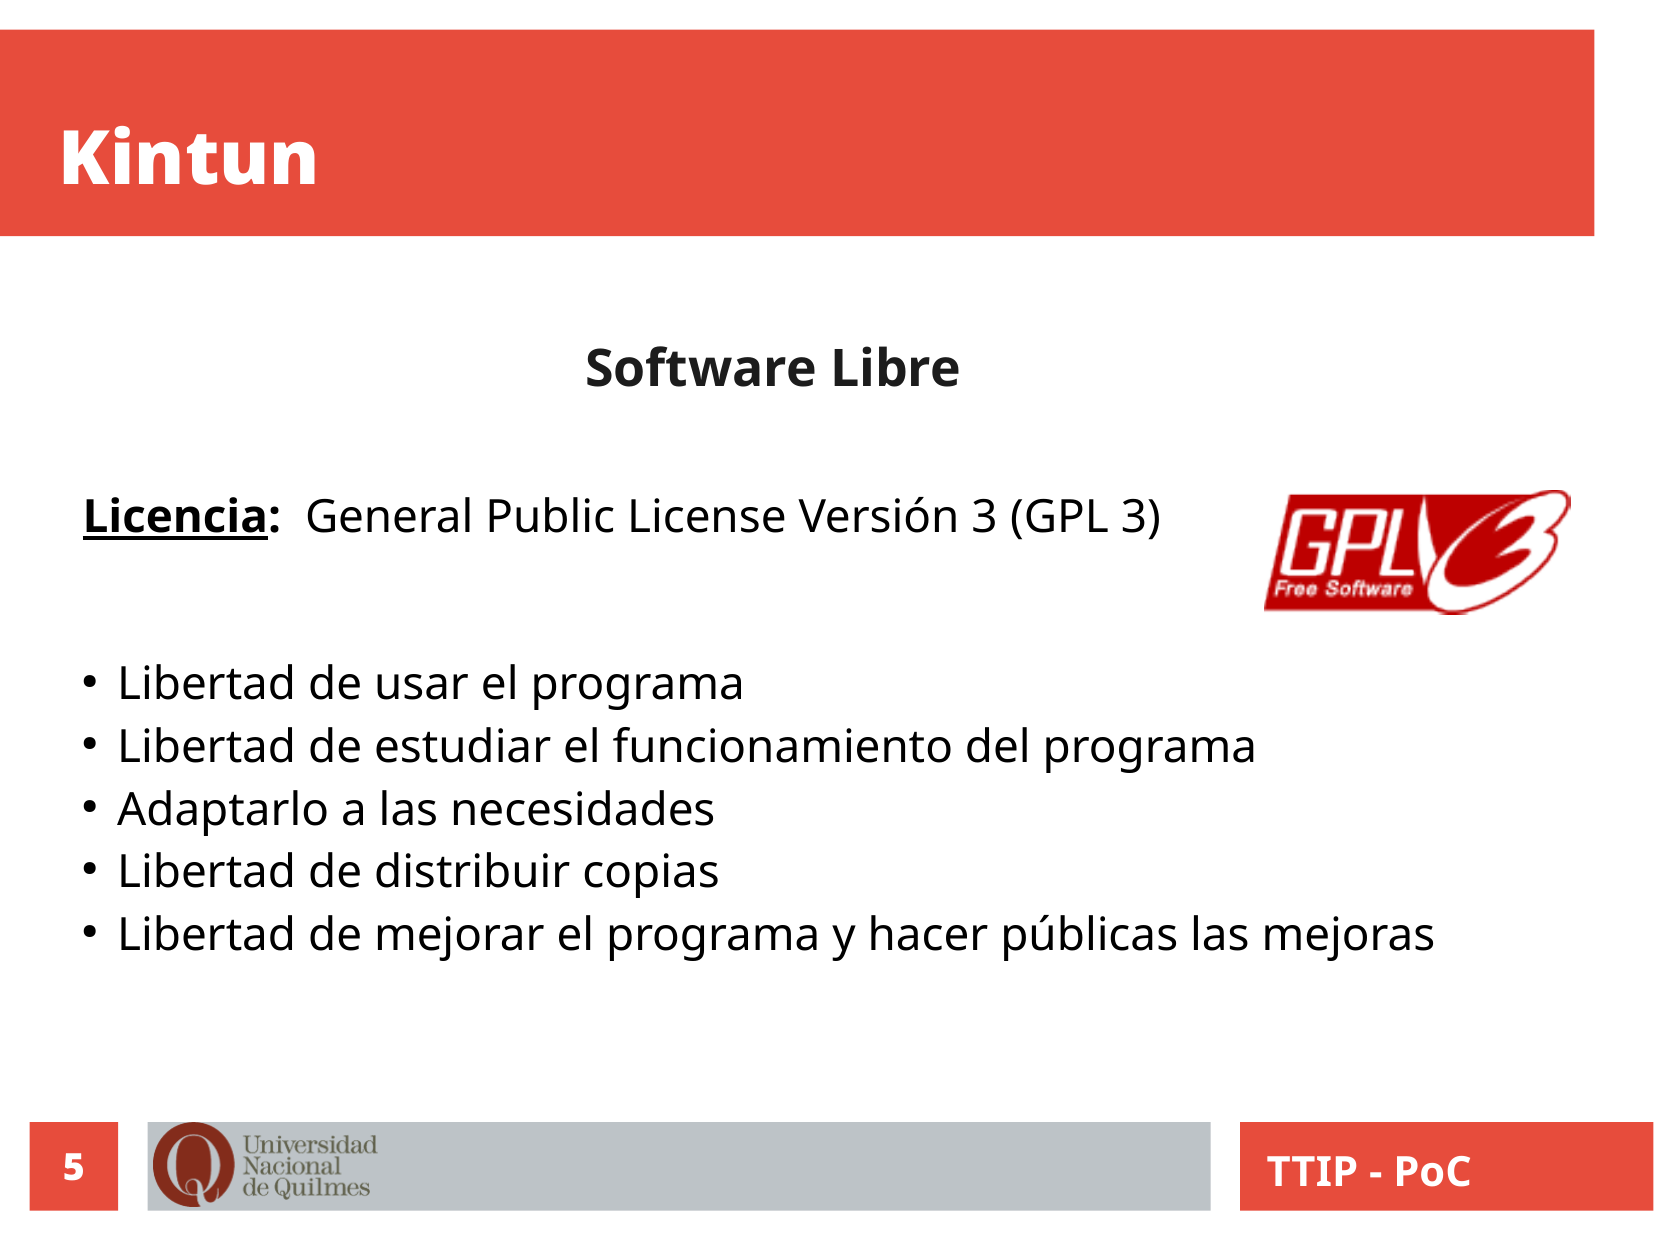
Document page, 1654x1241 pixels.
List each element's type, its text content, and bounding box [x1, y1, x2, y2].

text_box TTIP - PoC [1251, 1133, 1548, 1200]
text_box Licencia: General Public License Versión 3 (GPL 3) [32, 476, 1282, 591]
title Kintun [59, 59, 1595, 207]
text_box Libertad de usar el programa Libertad de estudiar el funcionamiento del programa Adaptarlo a las necesidades Libertad de distribuir copias Libertad de mejorar el programa y hacer públicas las mejoras [66, 643, 1547, 938]
picture [1264, 490, 1571, 615]
list Software Libre [585, 330, 1069, 402]
picture [153, 1122, 378, 1207]
